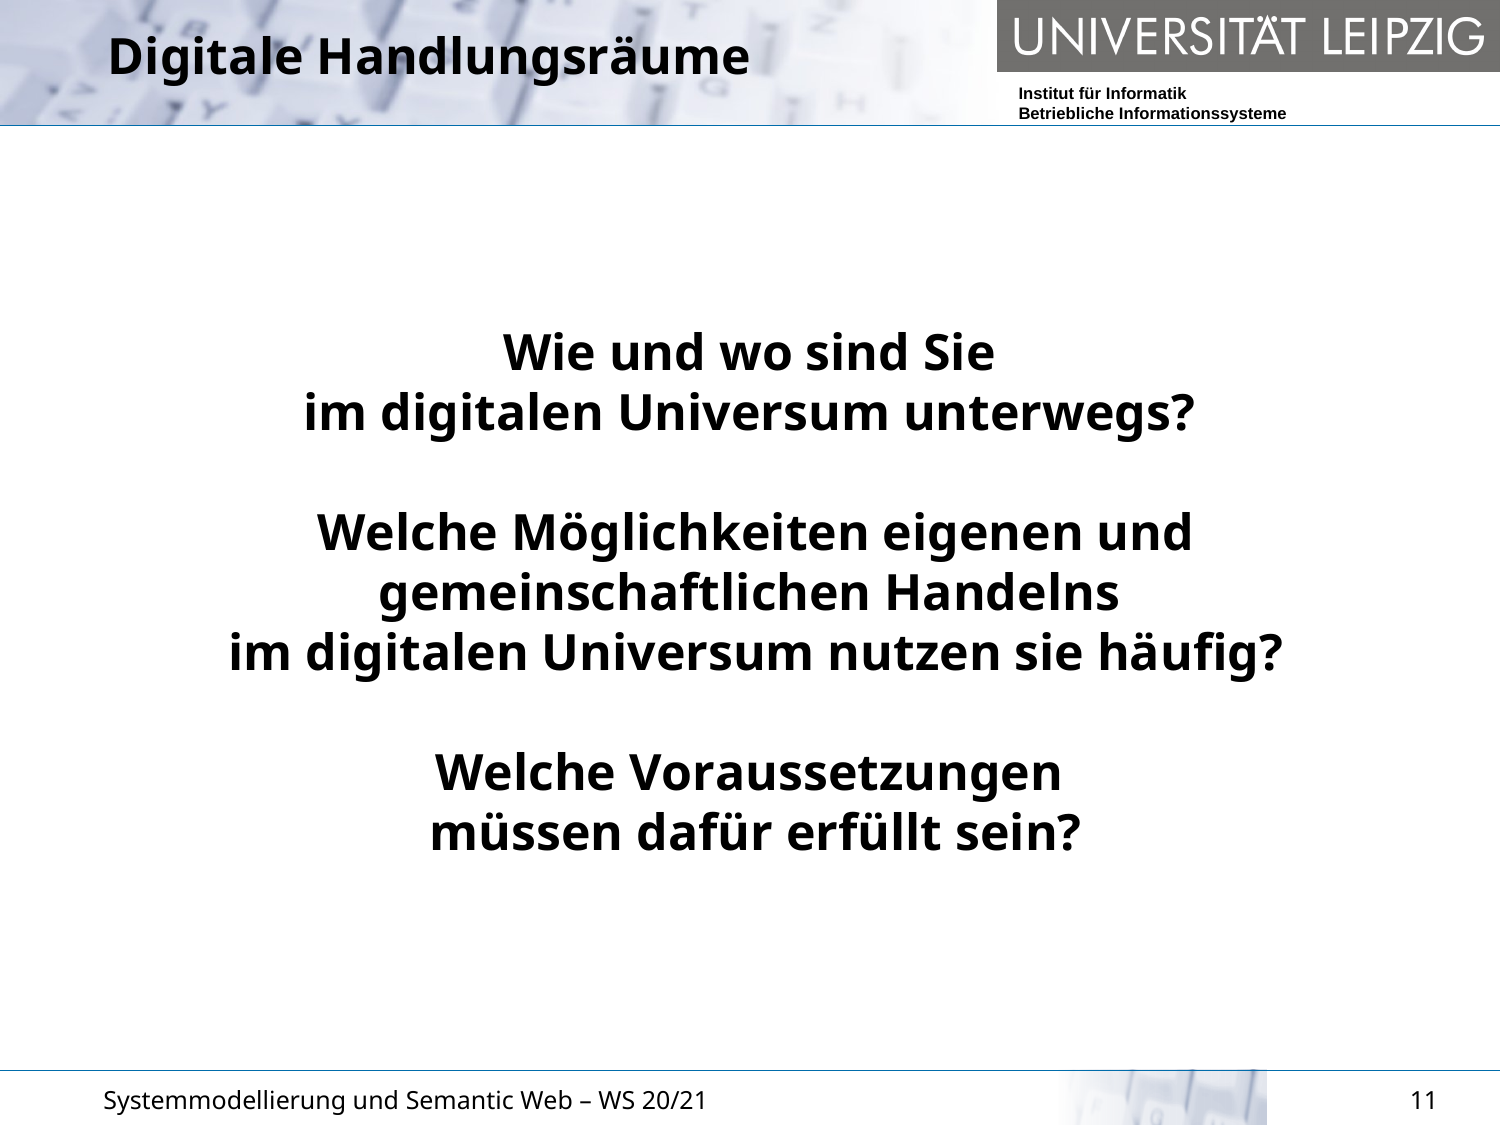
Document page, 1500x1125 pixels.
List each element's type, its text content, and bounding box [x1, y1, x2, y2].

picture [1057, 1071, 1267, 1125]
text_box Digitale Handlungsräume [93, 16, 767, 93]
picture [0, 0, 1500, 125]
text_box Wie und wo sind Sie im digitalen Universum unterwegs? Welche Möglichkeiten eigenen und gemeinschaftlichen Handelns im digitalen Universum nutzen sie häufig? Welche Voraussetzungen müssen dafür erfüllt sein? [70, 312, 1442, 869]
